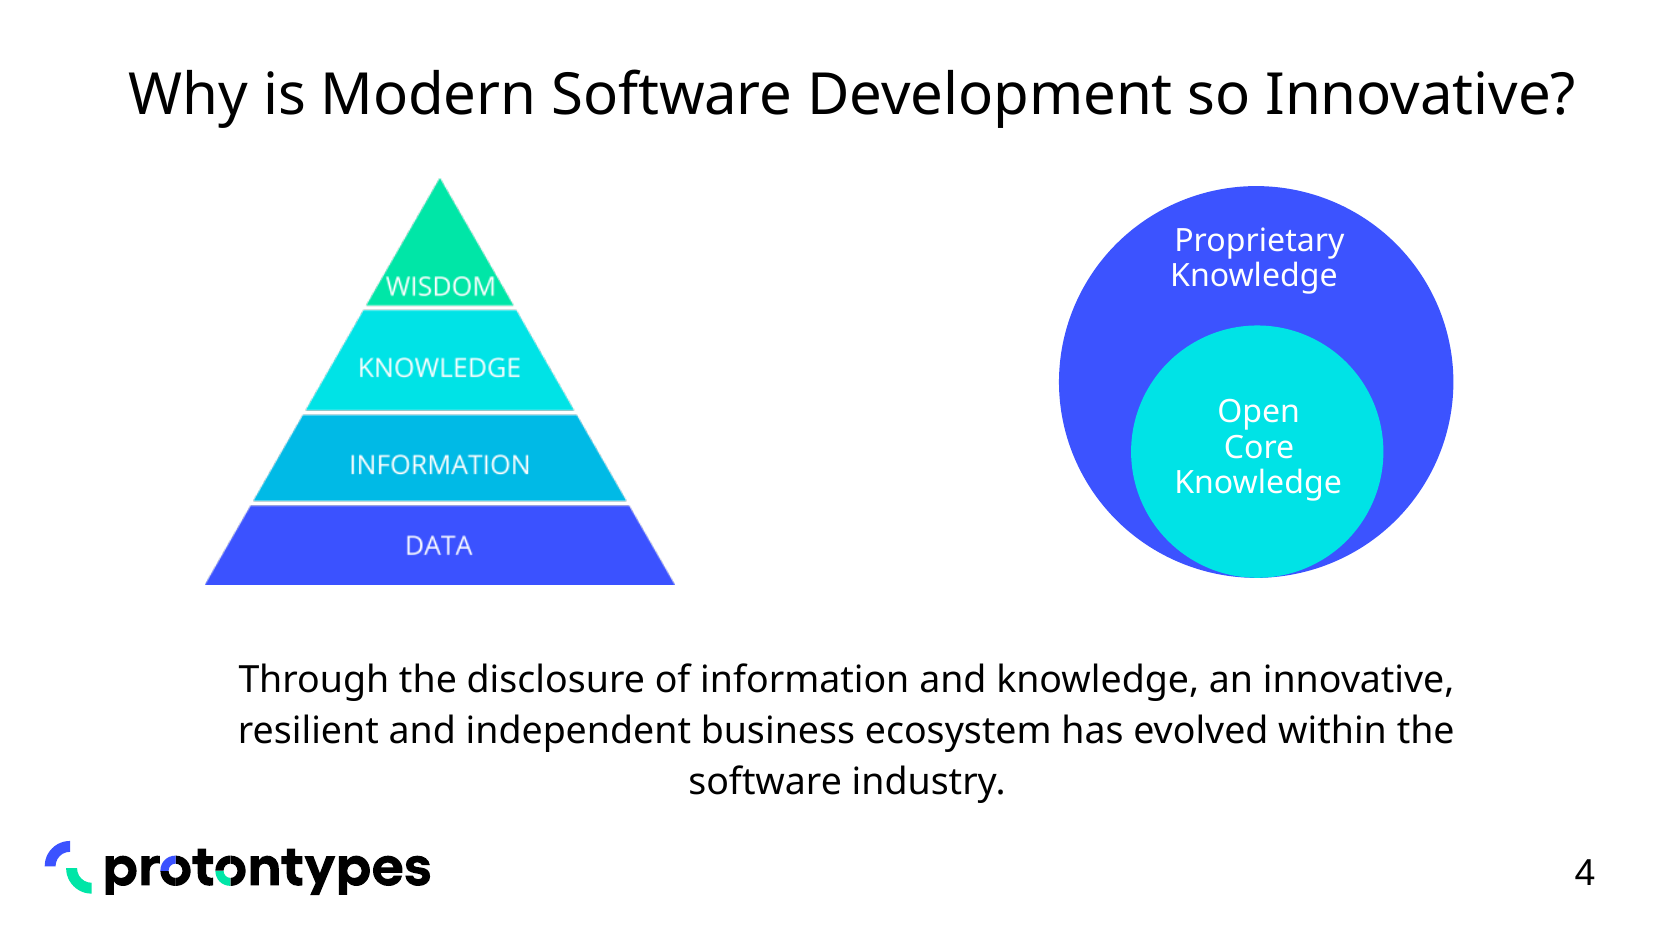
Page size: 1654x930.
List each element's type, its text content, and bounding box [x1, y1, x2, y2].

text_box Through the disclosure of information and knowledge, an innovative, resilient and independent business ecosystem has evolved within the software industry. [194, 644, 1500, 813]
title Why is Modern Software Development so Innovative? [82, 24, 1624, 161]
picture [205, 178, 675, 585]
picture [1057, 184, 1456, 580]
